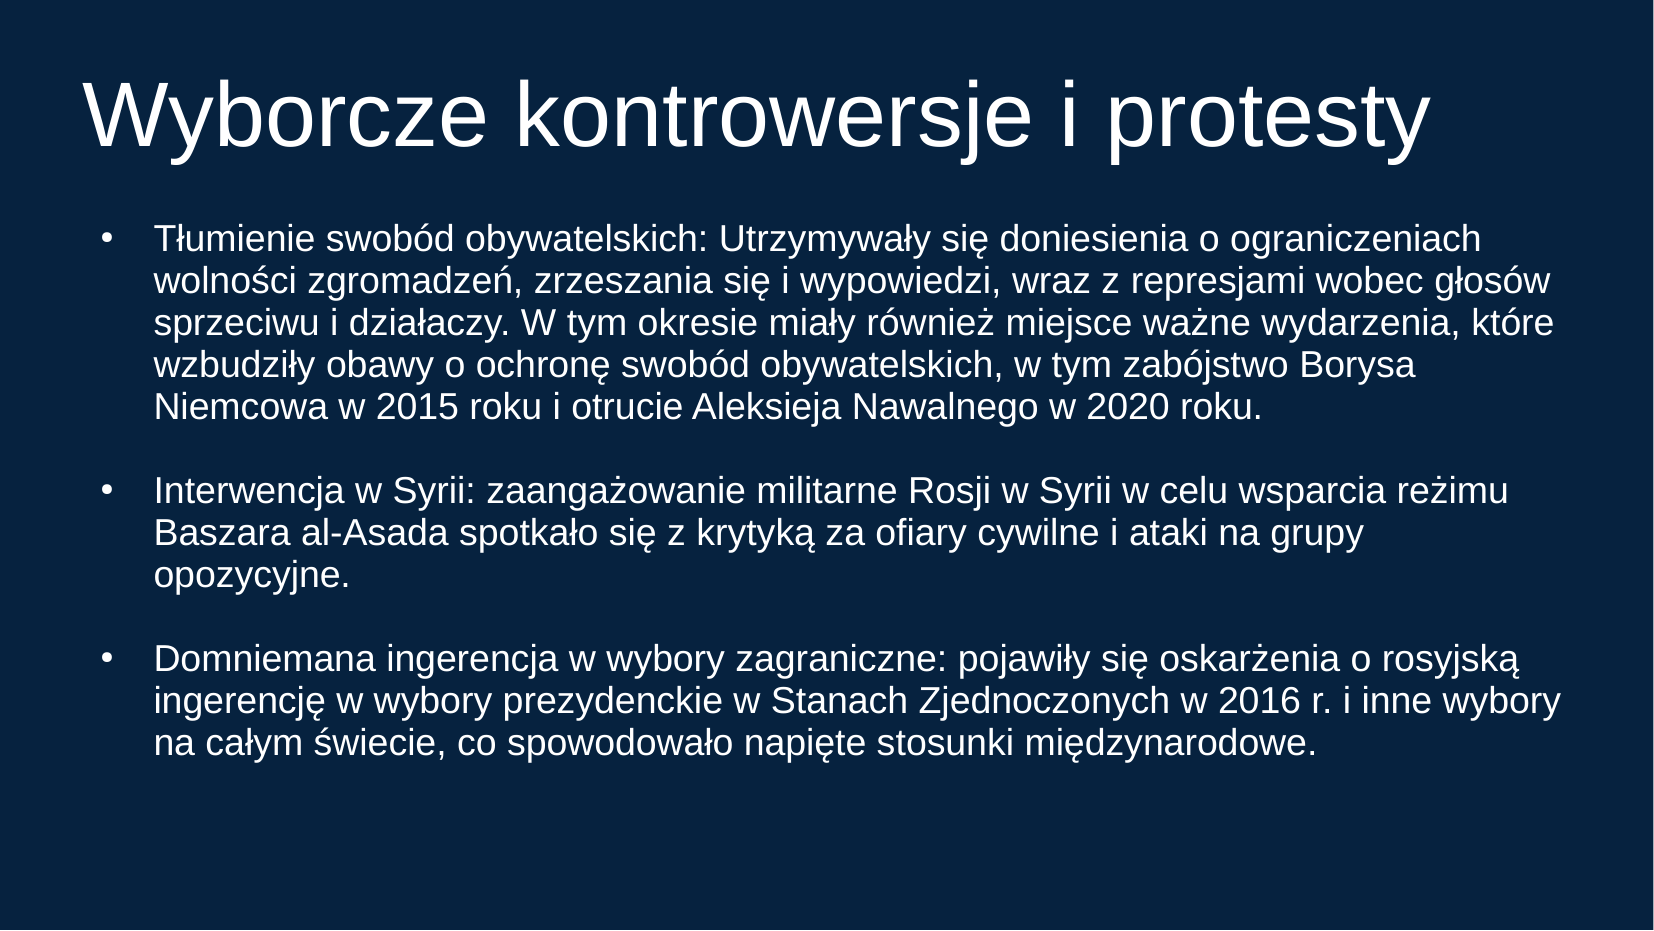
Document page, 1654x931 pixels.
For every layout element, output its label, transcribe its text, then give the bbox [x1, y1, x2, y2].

title Wyborcze kontrowersje i protesty [82, 37, 1571, 193]
list Tłumienie swobód obywatelskich: Utrzymywały się doniesienia o ograniczeniach wolności zgromadzeń, zrzeszania się i wypowiedzi, wraz z represjami wobec głosów sprzeciwu i działaczy. W tym okresie miały również miejsce ważne wydarzenia, które wzbudziły obawy o ochronę swobód obywatelskich, w tym zabójstwo Borysa Niemcowa w 2015 roku i otrucie Aleksieja Nawalnego w 2020 roku. Interwencja w Syrii: zaangażowanie militarne Rosji w Syrii w celu wsparcia reżimu Baszara al-Asada spotkało się z krytyką za ofiary cywilne i ataki na grupy opozycyjne. Domniemana ingerencja w wybory zagraniczne: pojawiły się oskarżenia o rosyjską ingerencję w wybory prezydenckie w Stanach Zjednoczonych w 2016 r. i inne wybory na całym świecie, co spowodowało napięte stosunki międzynarodowe. [82, 217, 1571, 901]
